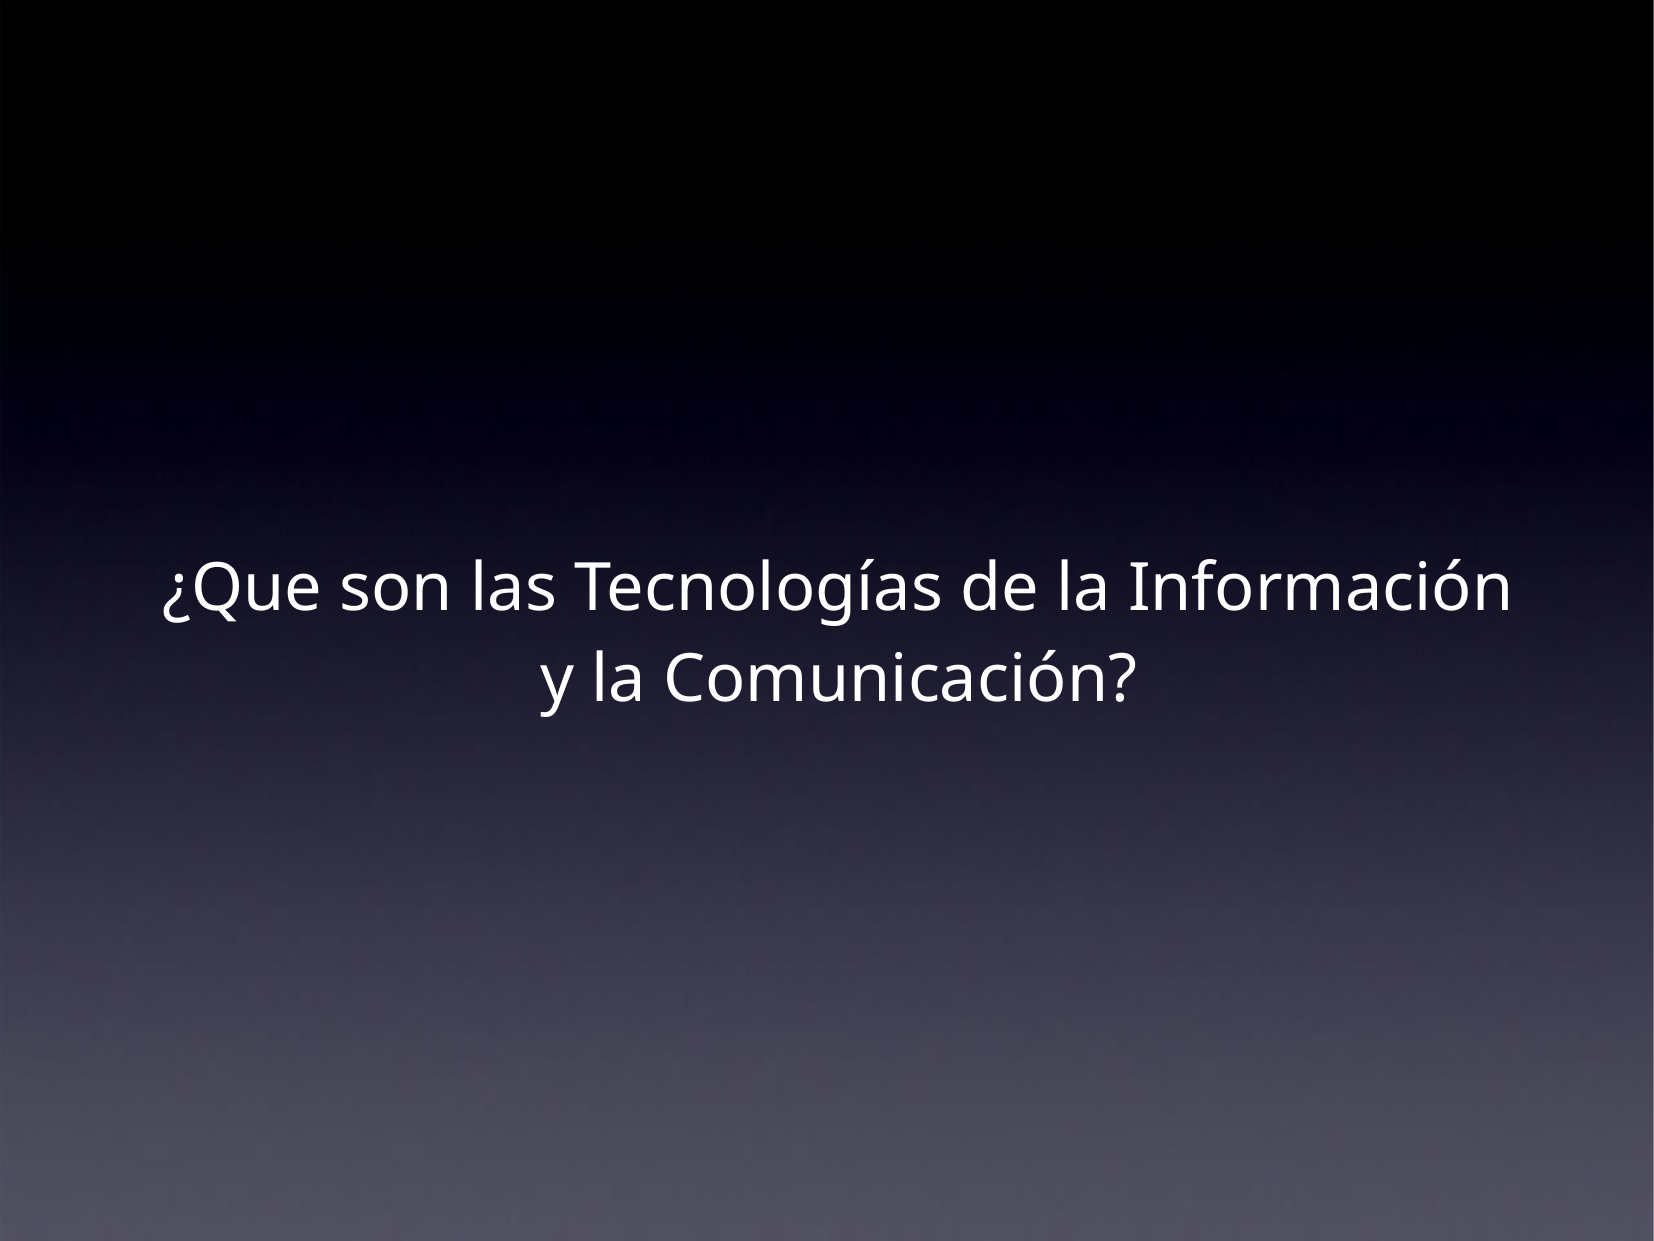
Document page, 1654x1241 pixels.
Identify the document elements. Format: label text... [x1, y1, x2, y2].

picture [0, 0, 1654, 1241]
text_box ¿Que son las Tecnologías de la Información y la Comunicación? [153, 553, 1525, 706]
